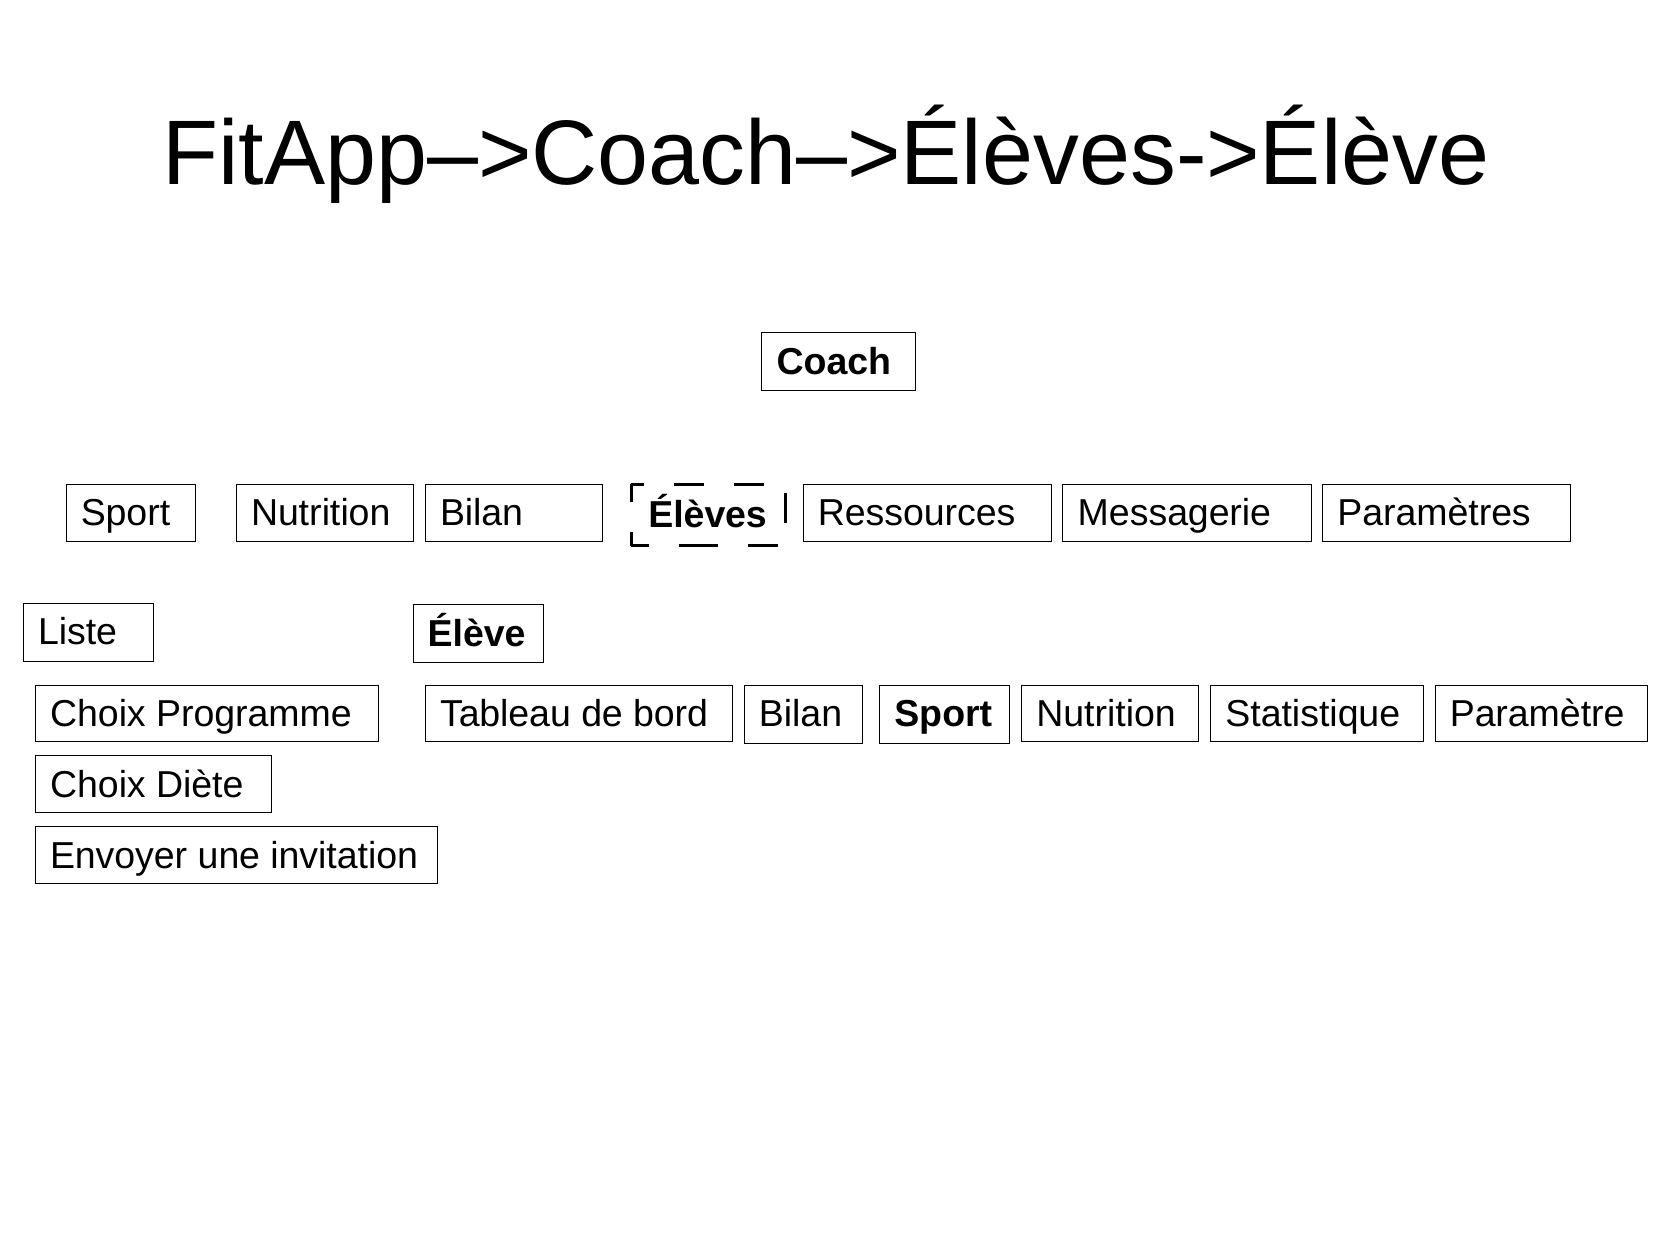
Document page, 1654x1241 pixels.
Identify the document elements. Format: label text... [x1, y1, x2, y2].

text_box Choix Programme [35, 685, 379, 742]
text_box Élèves [631, 484, 786, 546]
title FitApp–>Coach–>Élèves->Élève [11, 49, 1642, 257]
text_box Bilan [425, 484, 603, 542]
text_box Nutrition [236, 484, 414, 542]
text_box Coach [761, 332, 916, 391]
text_box Messagerie [1062, 484, 1312, 542]
text_box Paramètres [1322, 484, 1571, 542]
text_box Nutrition [1021, 685, 1199, 742]
text_box Sport [66, 484, 196, 542]
text_box Bilan [744, 685, 863, 744]
text_box Envoyer une invitation [35, 826, 438, 884]
text_box Élève [413, 604, 544, 663]
text_box Ressources [803, 484, 1052, 542]
text_box Tableau de bord [425, 685, 733, 742]
text_box Liste [23, 603, 154, 662]
text_box Sport [879, 685, 1010, 744]
text_box Paramètre [1435, 685, 1648, 742]
text_box Choix Diète [35, 755, 272, 813]
text_box Statistique [1210, 685, 1424, 742]
